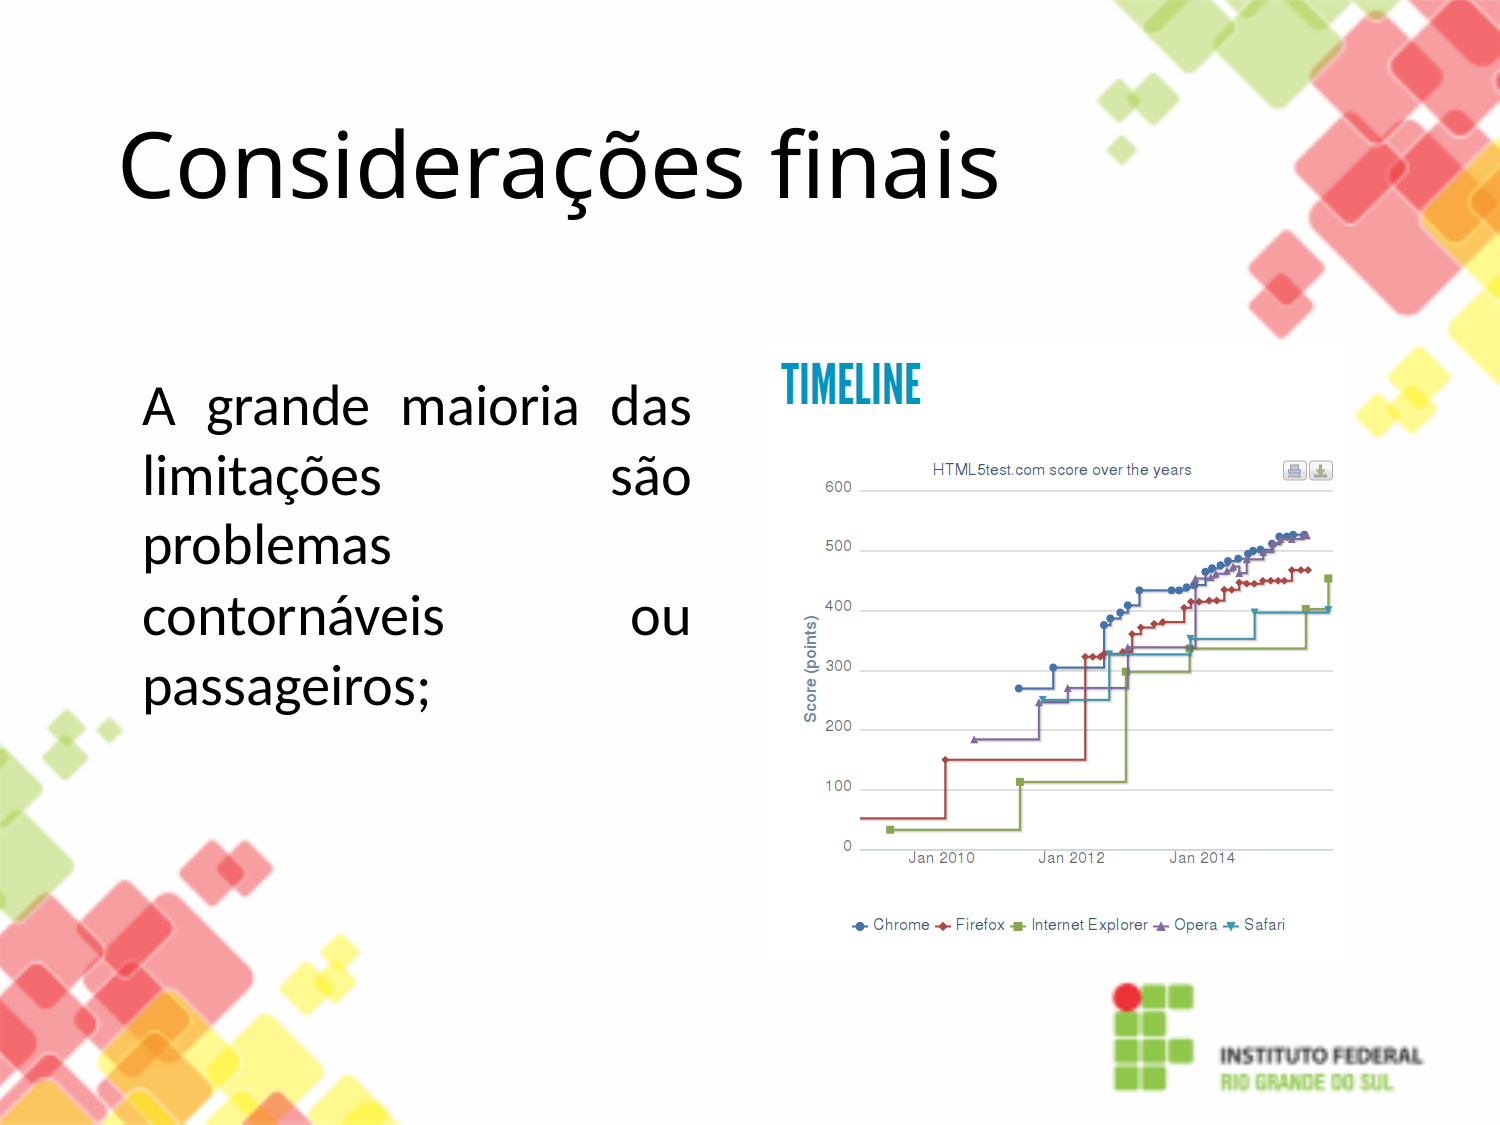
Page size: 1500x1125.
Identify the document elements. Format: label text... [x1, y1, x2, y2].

text_box Considerações finais [103, 59, 1397, 278]
text_box A grande maioria das limitações são problemas contornáveis ou passageiros; [90, 359, 707, 780]
picture [0, 0, 1500, 1125]
